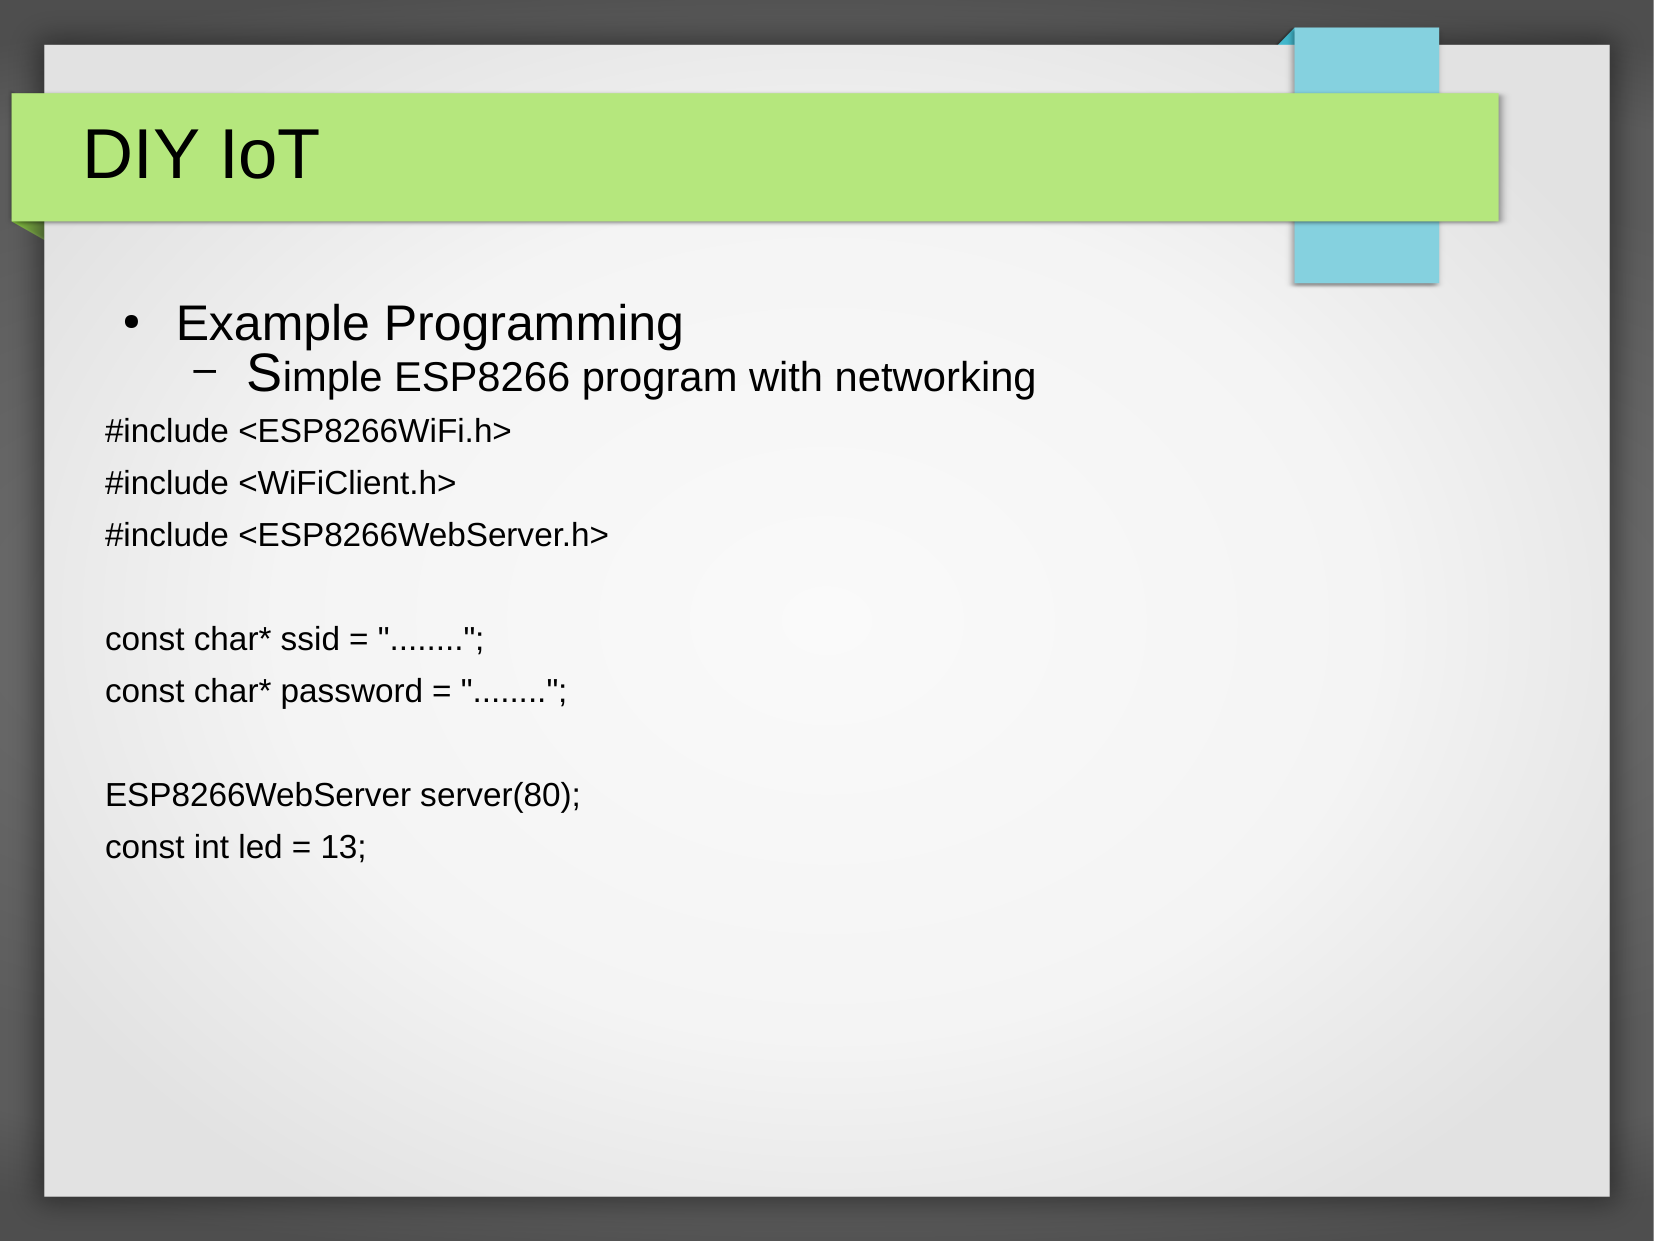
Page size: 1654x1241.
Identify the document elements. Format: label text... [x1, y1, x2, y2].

list Example Programming Simple ESP8266 program with networking #include <ESP8266WiFi.h> #include <WiFiClient.h> #include <ESP8266WebServer.h> const char* ssid = "........"; const char* password = "........"; ESP8266WebServer server(80); const int led = 13; [105, 295, 1594, 1156]
picture [0, 0, 1654, 1241]
title DIY IoT [82, 94, 1264, 213]
